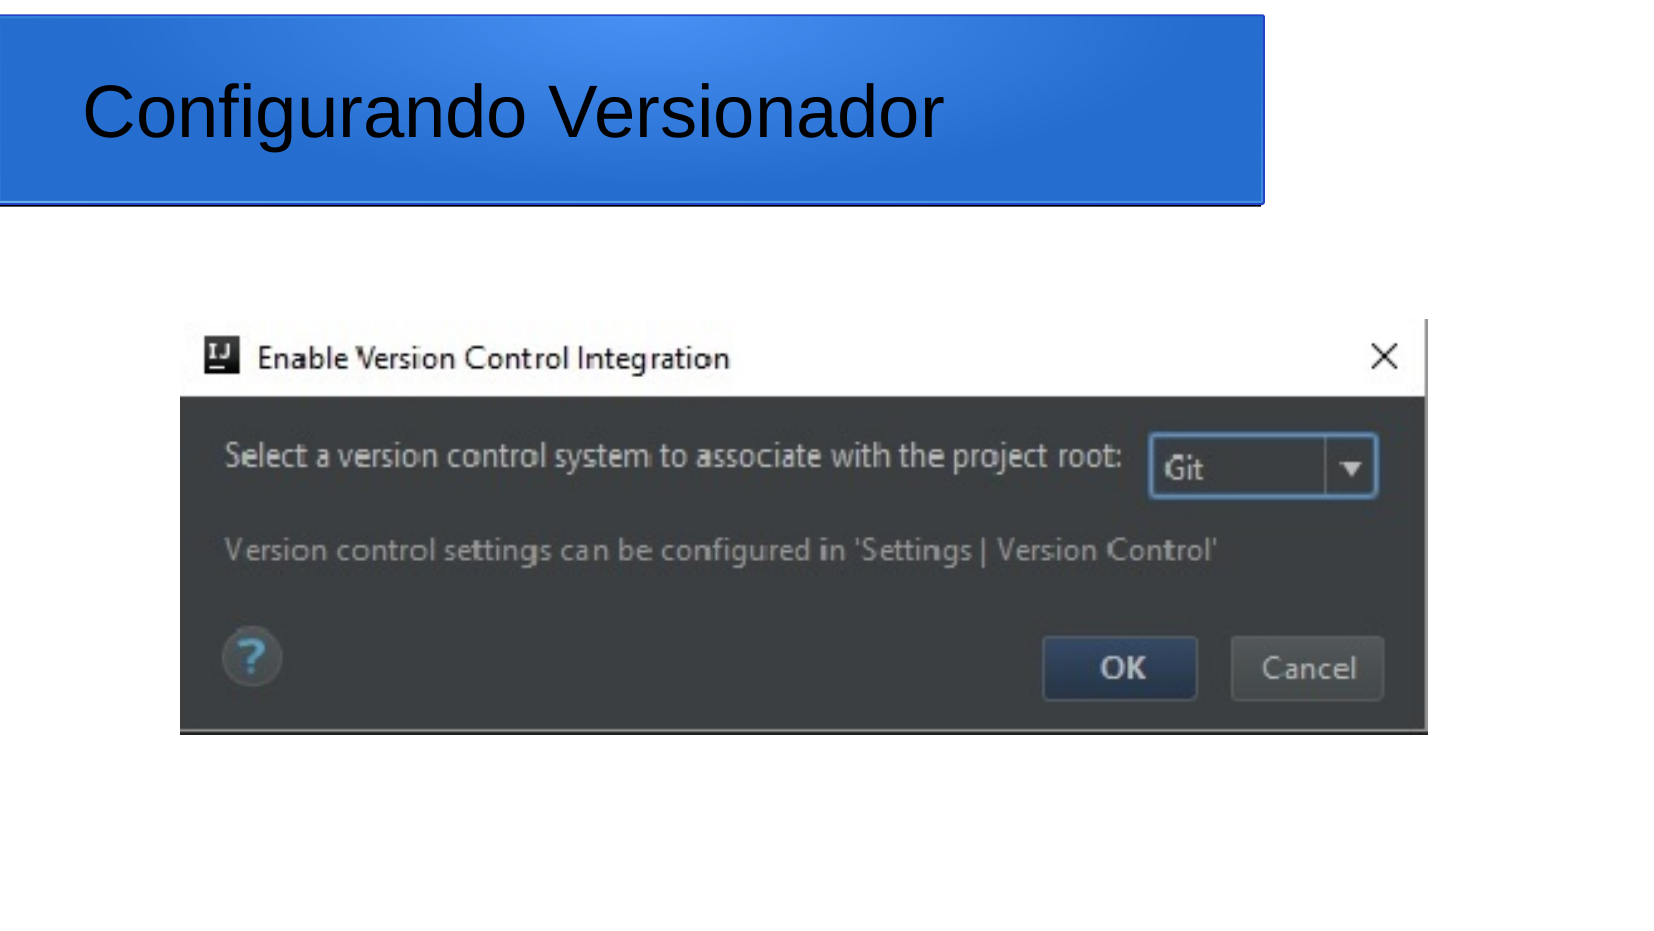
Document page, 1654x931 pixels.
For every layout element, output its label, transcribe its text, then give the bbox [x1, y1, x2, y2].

picture [180, 319, 1428, 736]
title Configurando Versionador [82, 35, 1235, 189]
